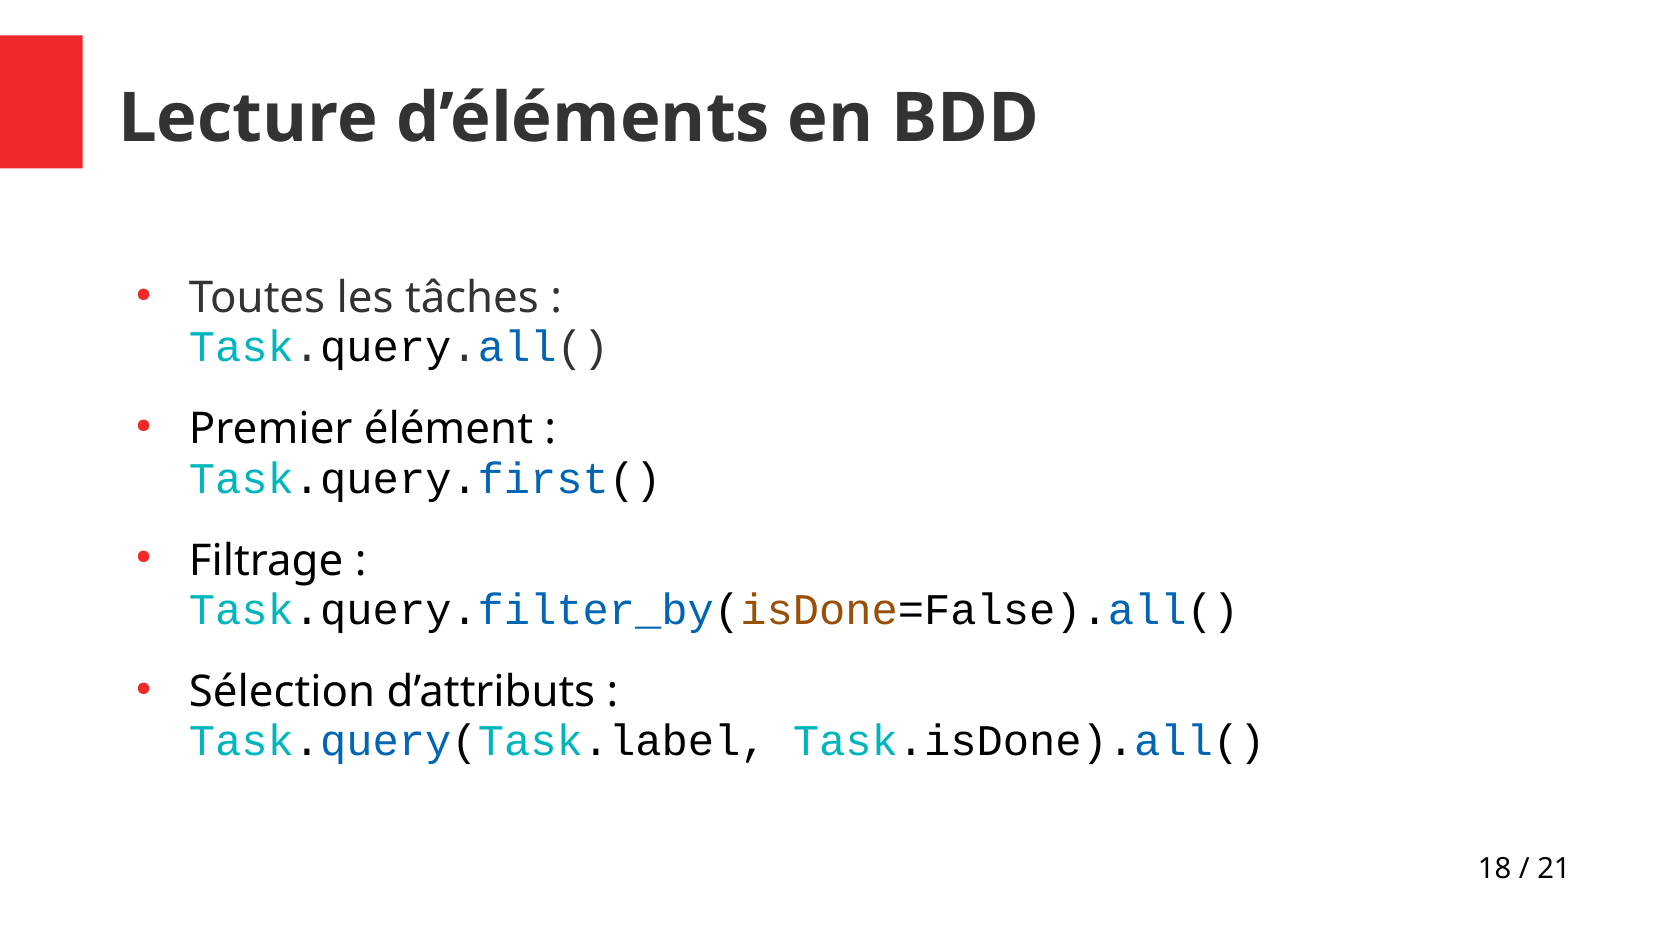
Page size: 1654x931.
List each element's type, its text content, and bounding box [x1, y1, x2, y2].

title Lecture d’éléments en BDD [118, 37, 1571, 193]
list Toutes les tâches : Task.query.all() Premier élément : Task.query.first() Filtrage : Task.query.filter_by(isDone=False).all() Sélection d’attributs : Task.query(Task.label, Task.isDone).all() [118, 265, 1536, 806]
